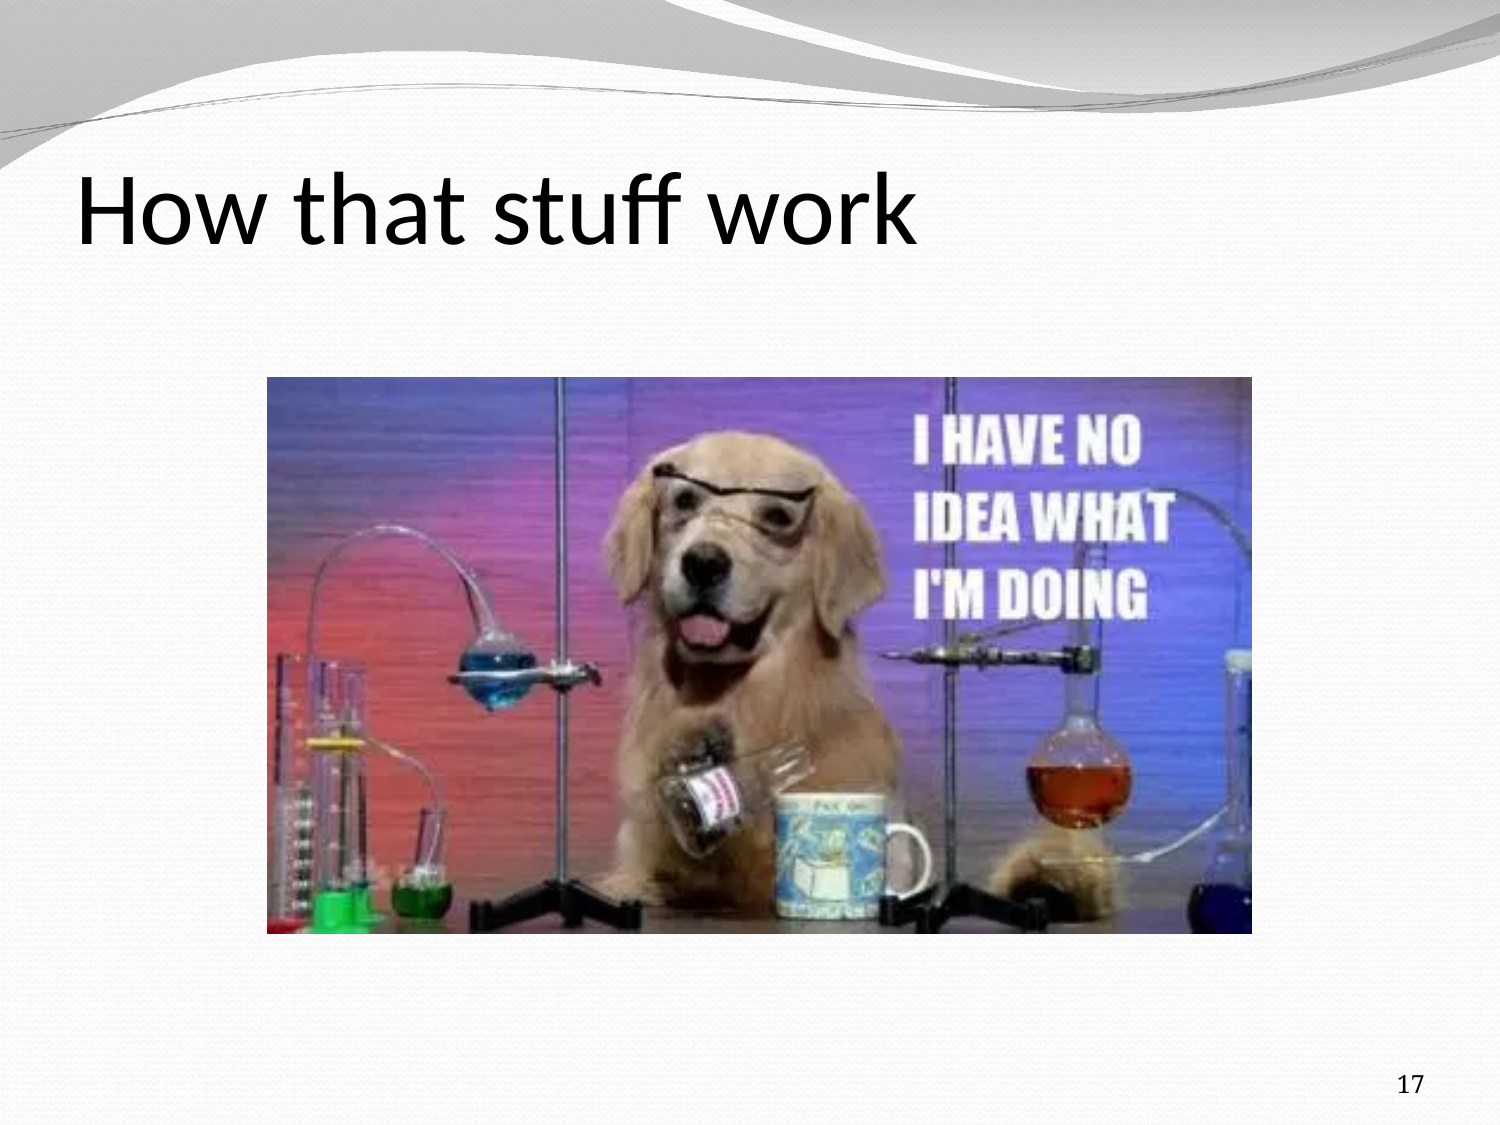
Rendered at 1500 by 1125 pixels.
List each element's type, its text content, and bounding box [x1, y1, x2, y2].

title How that stuff work [75, 78, 1426, 266]
text_box <numéro> [1299, 1042, 1426, 1103]
picture [0, 0, 1500, 1125]
